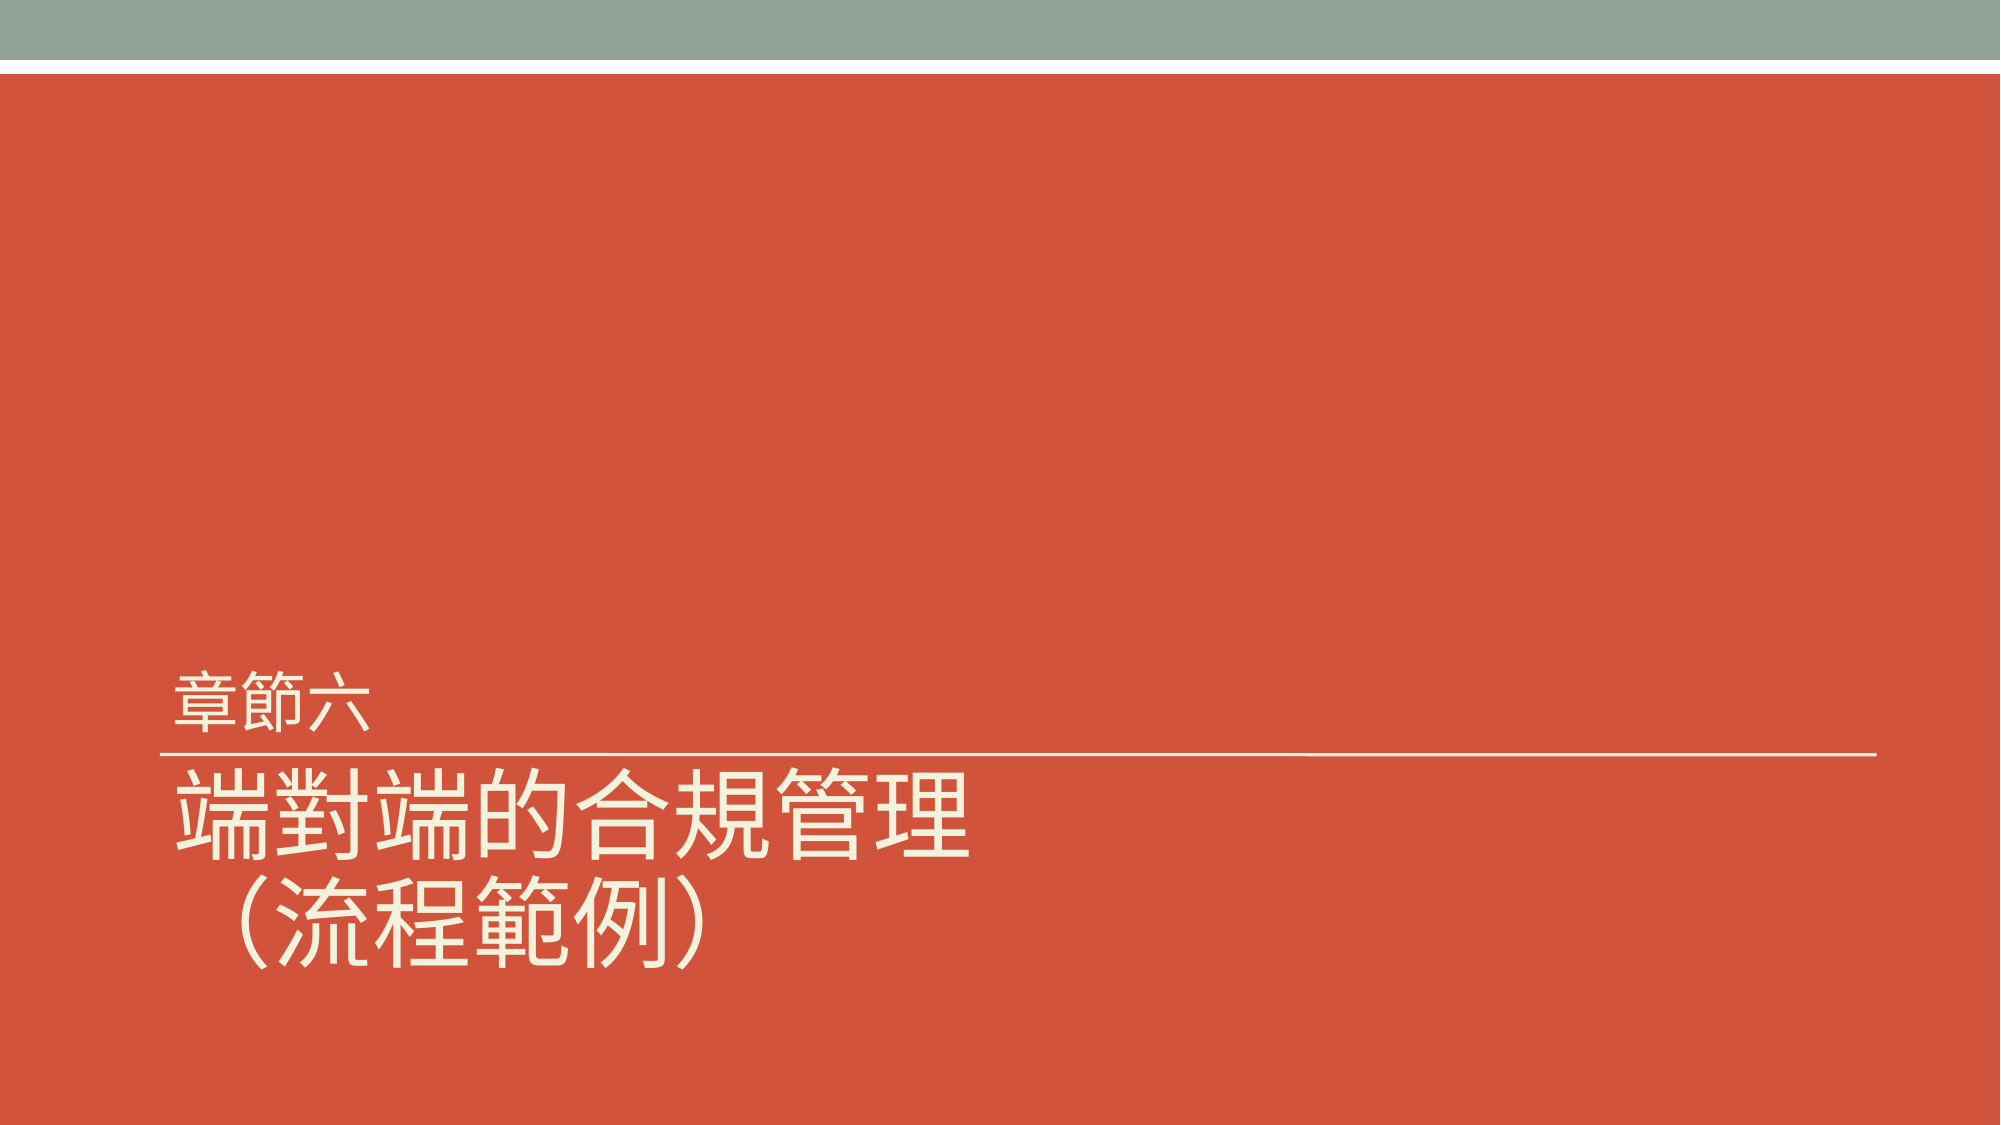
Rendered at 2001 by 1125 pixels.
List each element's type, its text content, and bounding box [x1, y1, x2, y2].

title 章節六 [157, 387, 1858, 749]
list 端對端的合規管理 （流程範例） [157, 758, 1858, 1006]
